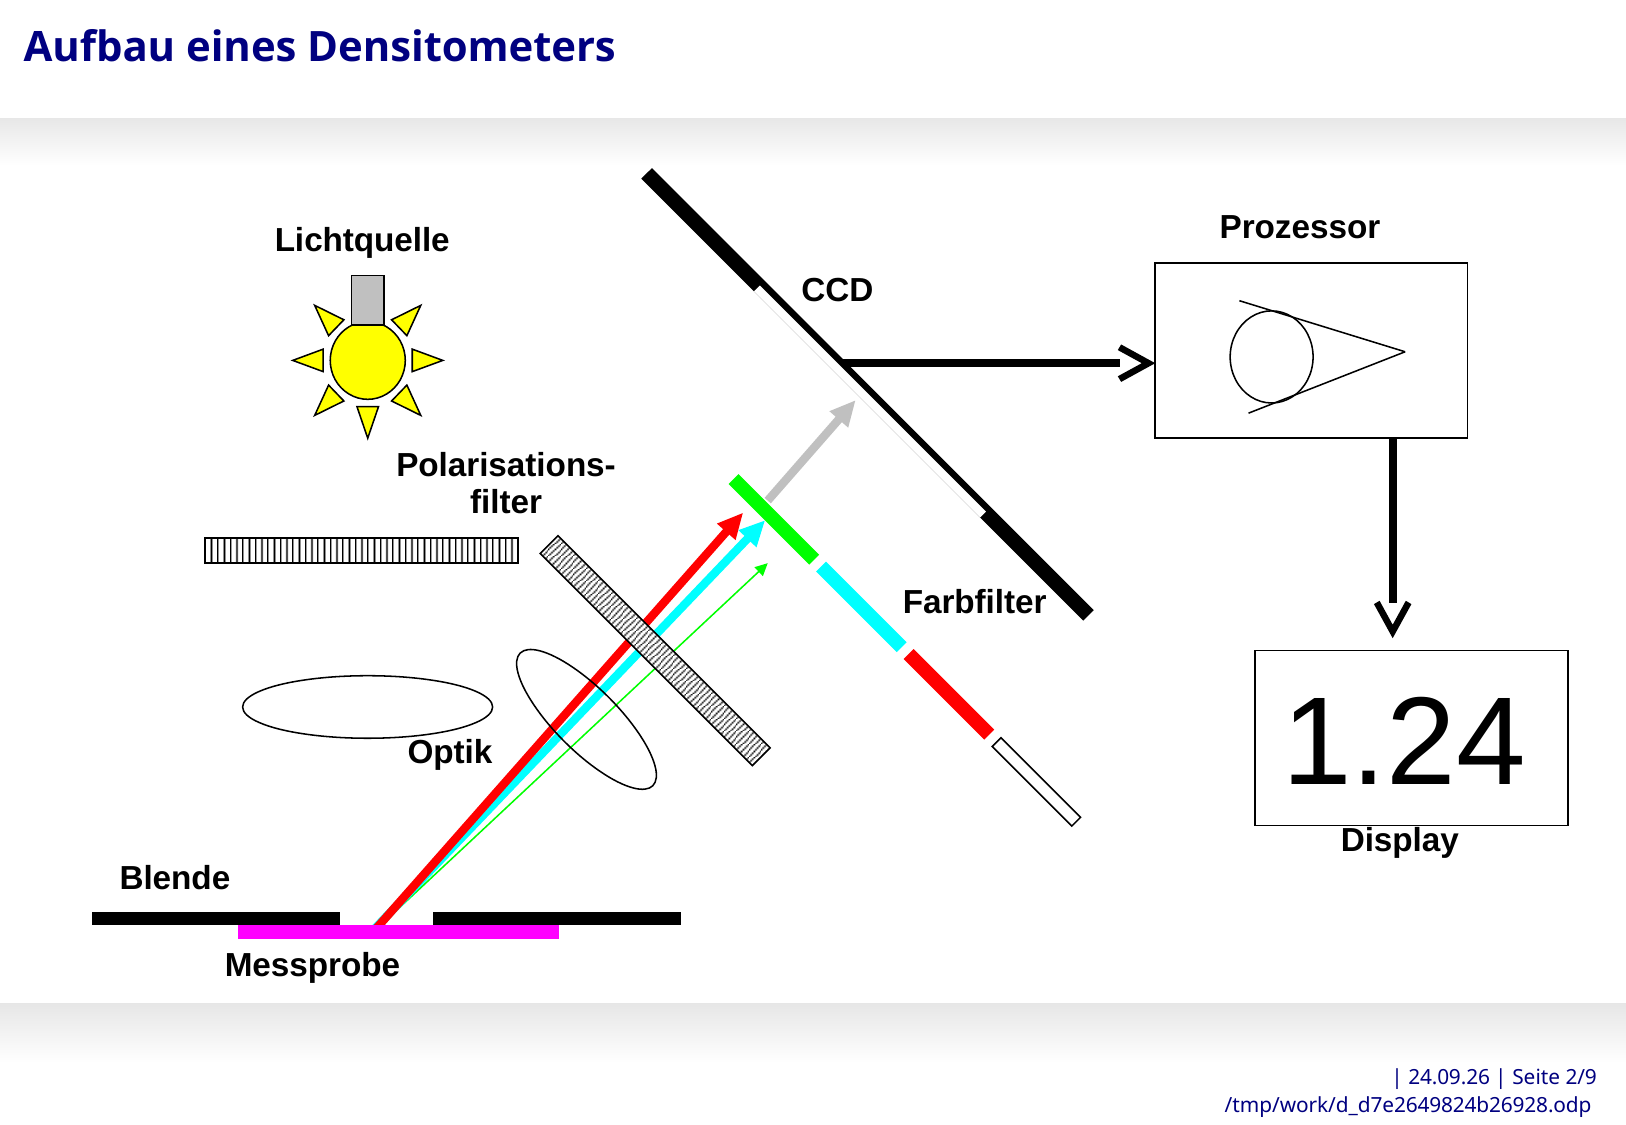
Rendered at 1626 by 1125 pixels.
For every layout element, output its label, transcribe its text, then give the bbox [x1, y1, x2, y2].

text_box Blende [49, 851, 301, 904]
text_box Display [1274, 813, 1525, 867]
text_box Farbfilter [849, 576, 1101, 629]
text_box [642, 169, 746, 263]
text_box [314, 305, 344, 336]
text_box [391, 385, 421, 416]
text_box [874, 629, 906, 652]
text_box [729, 475, 819, 564]
text_box [412, 349, 443, 372]
text_box Messprobe [187, 938, 438, 992]
text_box Prozessor [1174, 201, 1426, 254]
text_box [92, 913, 718, 951]
text_box Optik [324, 726, 576, 779]
text_box [391, 305, 421, 336]
text_box [904, 650, 994, 739]
text_box CCD [712, 263, 963, 317]
text_box [817, 562, 849, 604]
text_box [780, 317, 1059, 576]
text_box 1.24 [1267, 663, 1556, 819]
text_box [314, 385, 344, 416]
text_box Lichtquelle [212, 213, 513, 267]
text_box [356, 406, 379, 438]
text_box [330, 275, 406, 400]
text_box [205, 538, 518, 564]
title Aufbau eines Densitometers [23, 5, 1600, 154]
text_box Polarisations-filter [349, 438, 663, 529]
text_box [540, 535, 771, 766]
text_box [292, 349, 324, 372]
